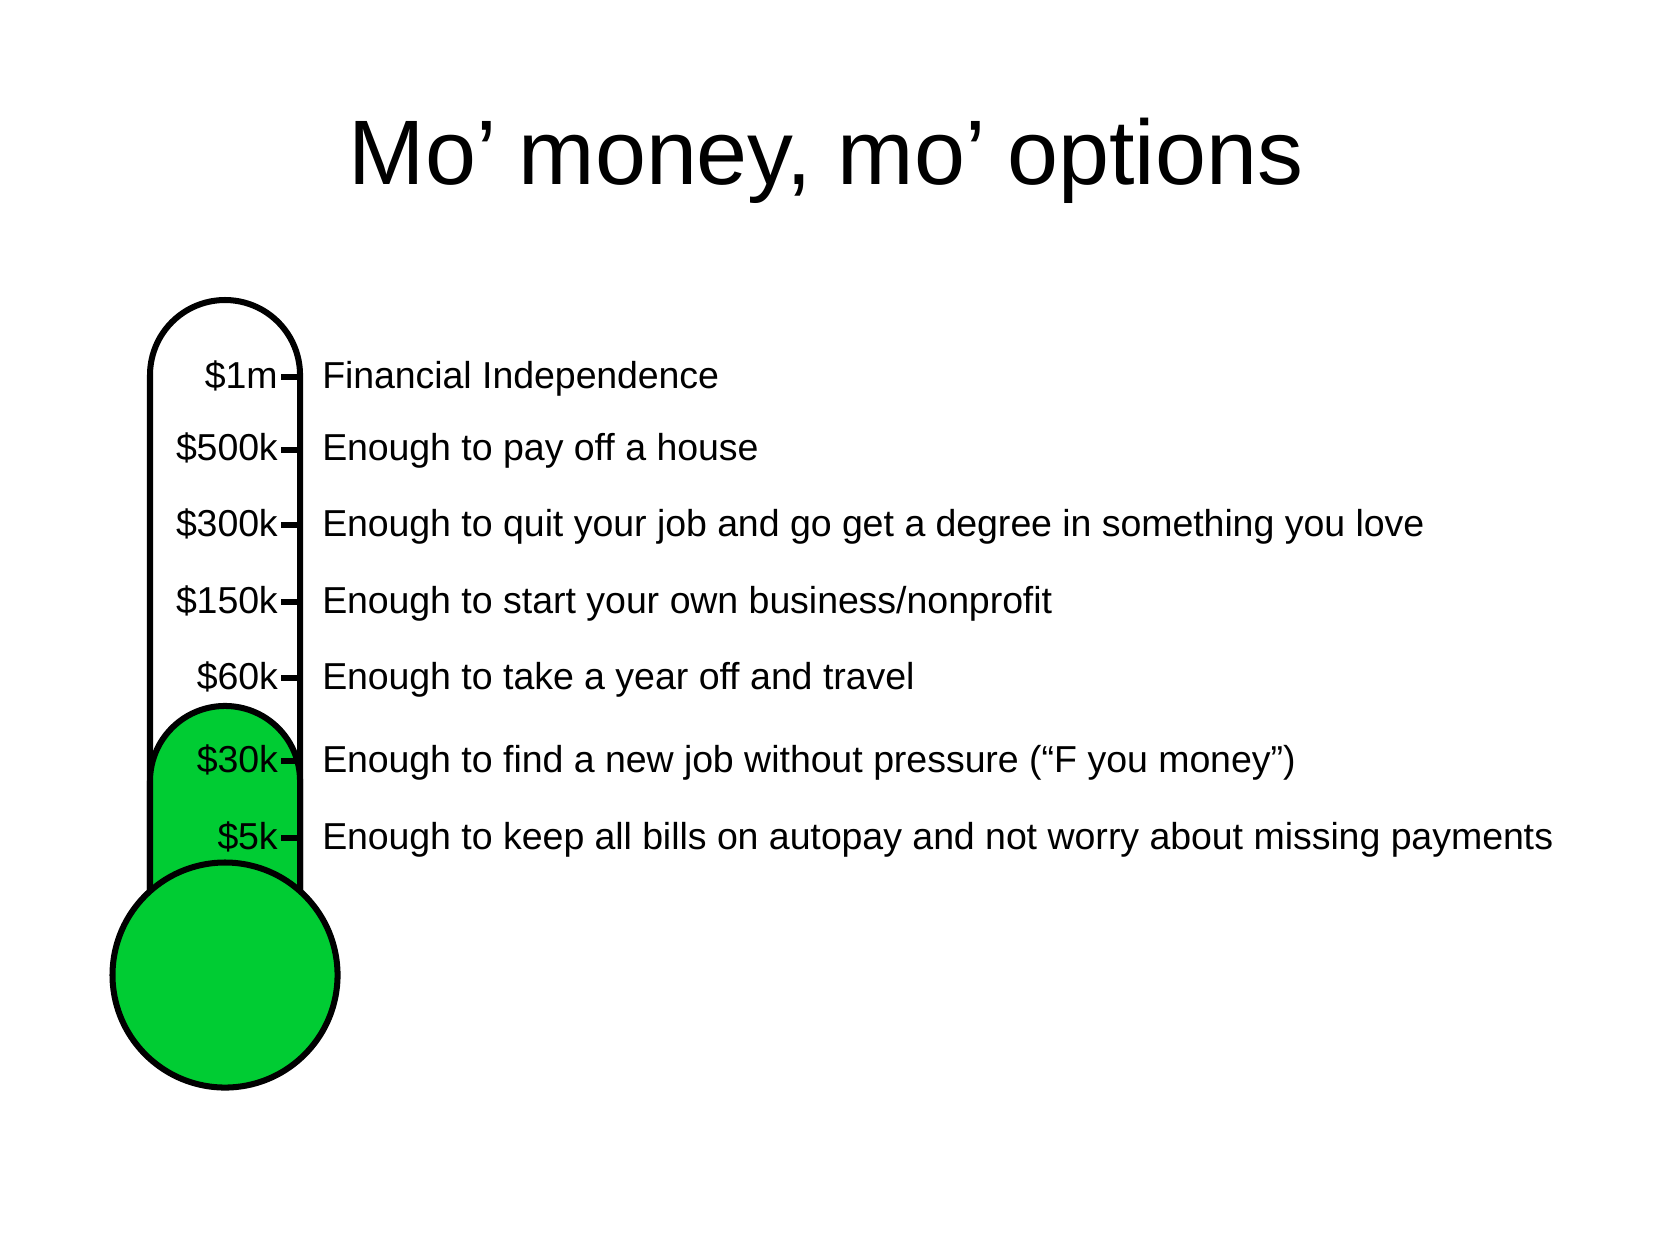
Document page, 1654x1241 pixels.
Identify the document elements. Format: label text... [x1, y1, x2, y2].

text_box $60k [150, 640, 300, 713]
text_box $1m [150, 339, 300, 412]
text_box [150, 713, 300, 723]
text_box $500k [150, 412, 300, 484]
text_box Enough to start your own business/nonprofit [300, 602, 1501, 640]
text_box Financial Independence [300, 339, 1501, 412]
text_box Enough to take a year off and travel [300, 640, 1501, 755]
text_box [159, 300, 291, 339]
text_box Enough to keep all bills on autopay and not worry about missing payments [300, 800, 1654, 915]
text_box Enough to pay off a house [300, 412, 1501, 487]
text_box [150, 560, 300, 564]
text_box [112, 873, 338, 1088]
text_box Enough to quit your job and go get a degree in something you love [300, 487, 1501, 602]
text_box $150k [150, 564, 300, 636]
text_box $5k [150, 800, 300, 873]
title Mo’ money, mo’ options [82, 49, 1571, 257]
text_box Enough to find a new job without pressure (“F you money”) [300, 755, 1501, 838]
text_box $300k [150, 487, 300, 560]
text_box [150, 796, 300, 800]
text_box $30k [150, 723, 300, 796]
text_box [150, 636, 300, 640]
